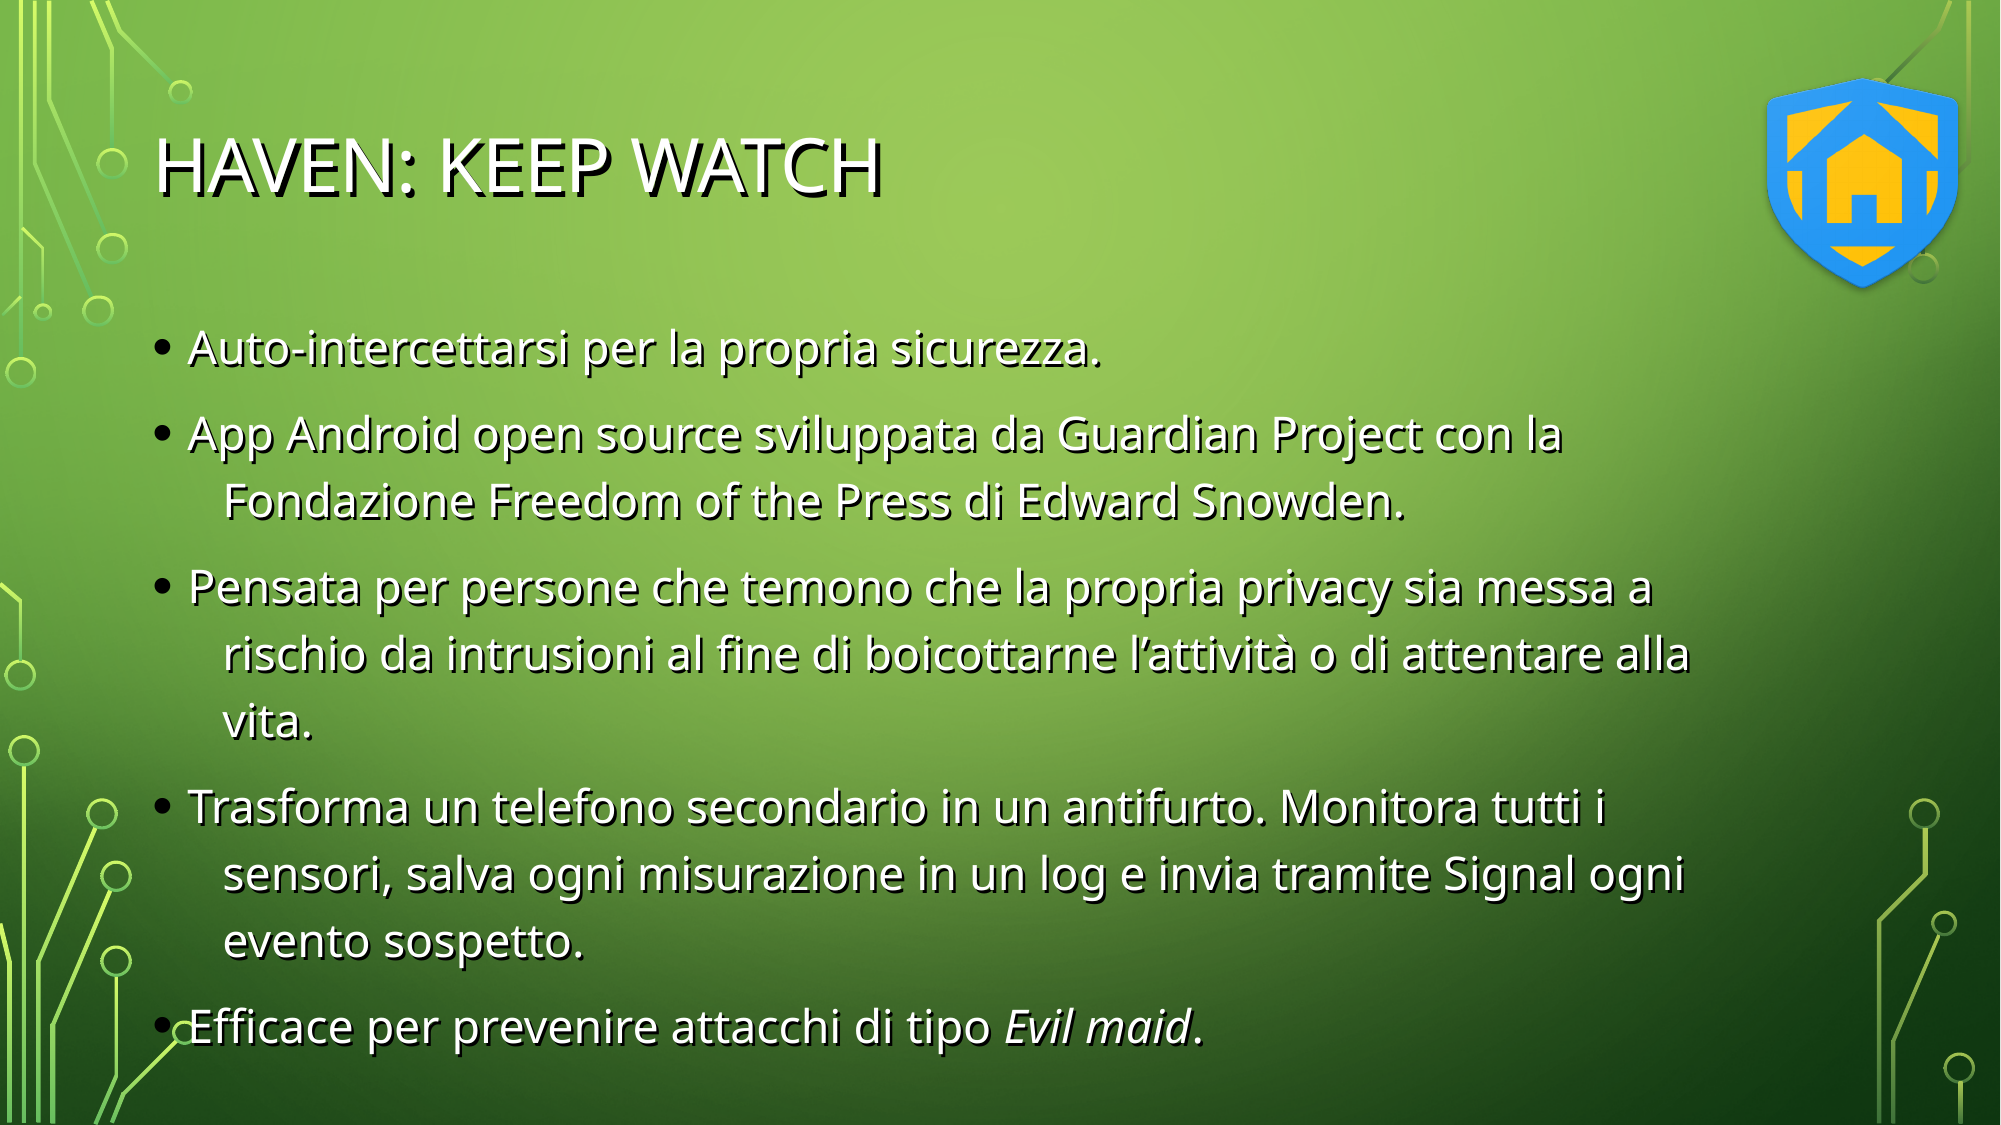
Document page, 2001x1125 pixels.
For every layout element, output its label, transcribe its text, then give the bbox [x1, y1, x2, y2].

title Haven: Keep Watch [137, 59, 1739, 278]
list Auto-intercettarsi per la propria sicurezza. App Android open source sviluppata da Guardian Project con la Fondazione Freedom of the Press di Edward Snowden. Pensata per persone che temono che la propria privacy sia messa a rischio da intrusioni al fine di boicottarne l’attività o di attentare alla vita. Trasforma un telefono secondario in un antifurto. Monitora tutti i sensori, salva ogni misurazione in un log e invia tramite Signal ogni evento sospetto. Efficace per prevenire attacchi di tipo Evil maid. [137, 299, 1740, 1066]
picture [1739, 59, 1986, 307]
